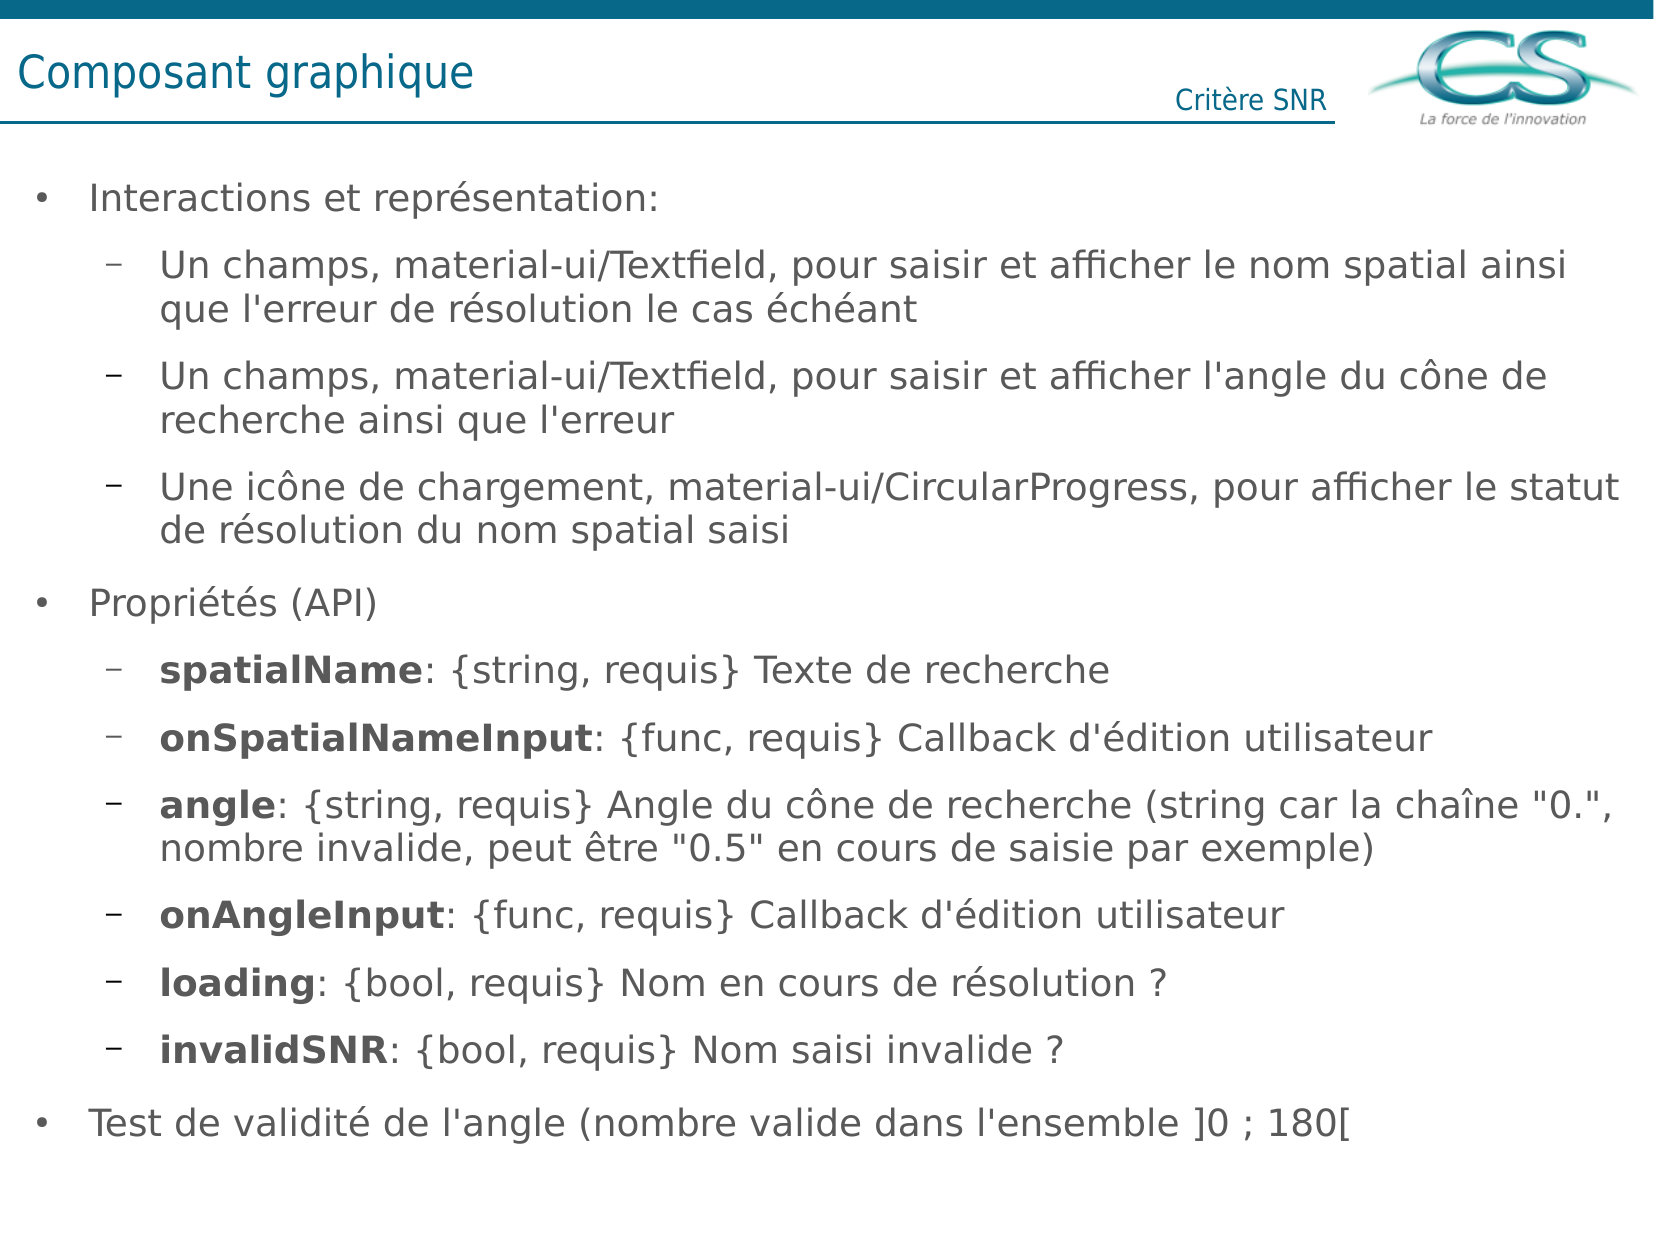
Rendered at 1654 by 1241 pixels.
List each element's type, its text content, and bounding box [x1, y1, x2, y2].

picture [1368, 28, 1642, 128]
list Interactions et représentation: Un champs, material-ui/Textfield, pour saisir et afficher le nom spatial ainsi que l'erreur de résolution le cas échéant Un champs, material-ui/Textfield, pour saisir et afficher l'angle du cône de recherche ainsi que l'erreur Une icône de chargement, material-ui/CircularProgress, pour afficher le statut de résolution du nom spatial saisi Propriétés (API) spatialName: {string, requis} Texte de recherche onSpatialNameInput: {func, requis} Callback d'édition utilisateur angle: {string, requis} Angle du cône de recherche (string car la chaîne "0.", nombre invalide, peut être "0.5" en cours de saisie par exemple) onAngleInput: {func, requis} Callback d'édition utilisateur loading: {bool, requis} Nom en cours de résolution ? invalidSNR: {bool, requis} Nom saisi invalide ? Test de validité de l'angle (nombre valide dans l'ensemble ]0 ; 180[ [17, 177, 1630, 1217]
text_box Critère SNR [1163, 71, 1347, 142]
title Composant graphique [17, 46, 1368, 106]
